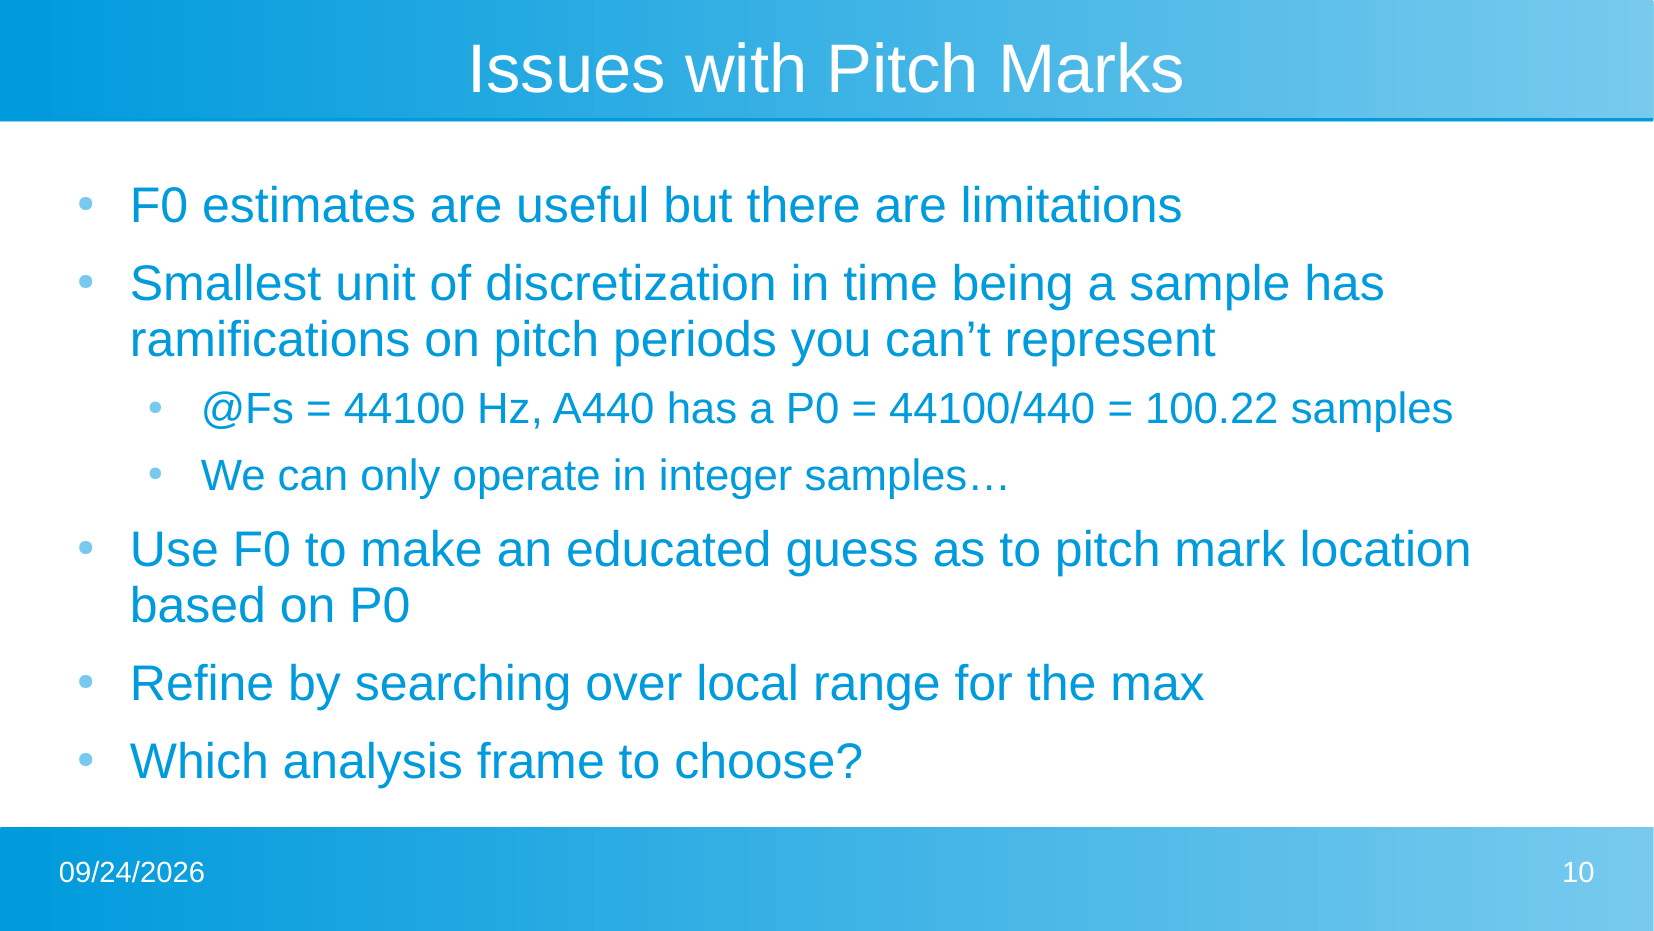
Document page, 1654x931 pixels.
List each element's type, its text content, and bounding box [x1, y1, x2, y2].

title Issues with Pitch Marks [59, 29, 1595, 108]
list F0 estimates are useful but there are limitations Smallest unit of discretization in time being a sample has ramifications on pitch periods you can’t represent @Fs = 44100 Hz, A440 has a P0 = 44100/440 = 100.22 samples We can only operate in integer samples… Use F0 to make an educated guess as to pitch mark location based on P0 Refine by searching over local range for the max Which analysis frame to choose? [59, 177, 1595, 768]
